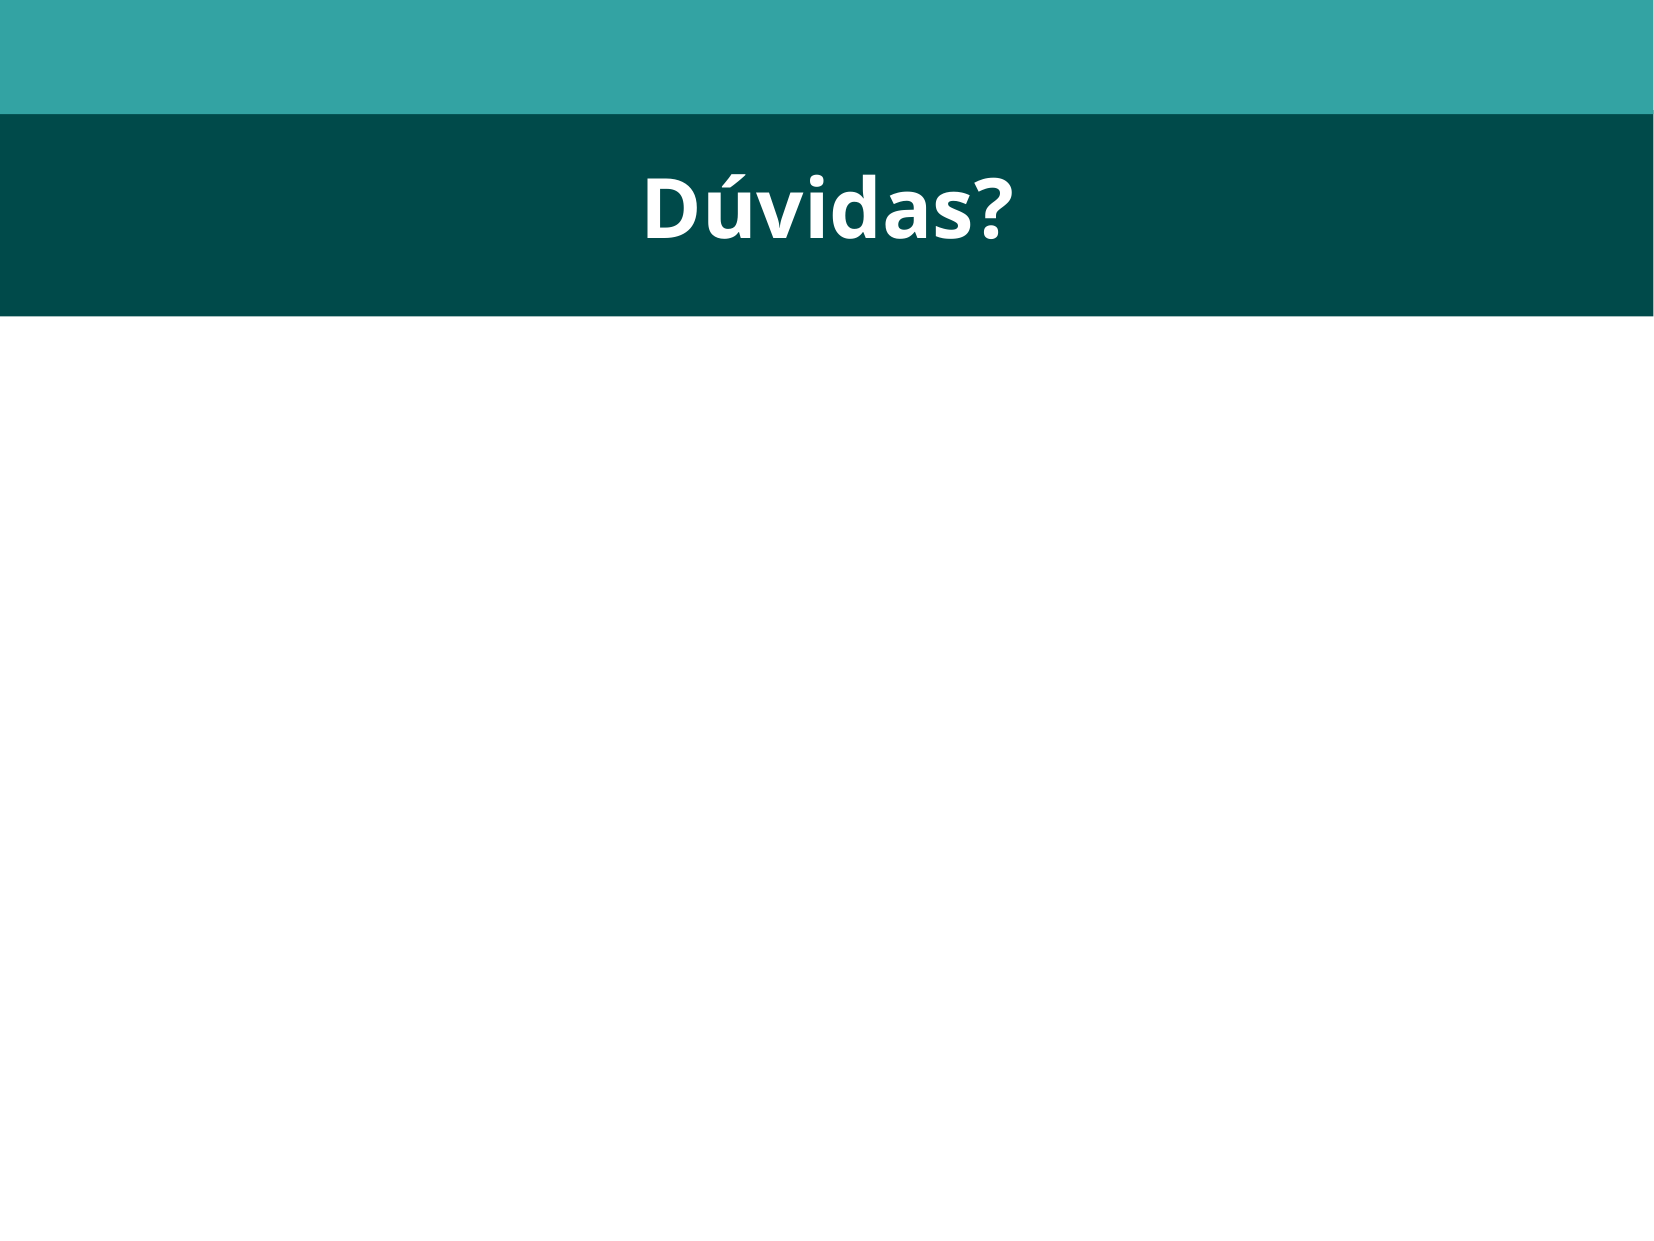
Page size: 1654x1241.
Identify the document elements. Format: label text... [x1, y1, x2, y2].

title Dúvidas? [121, 102, 1534, 311]
